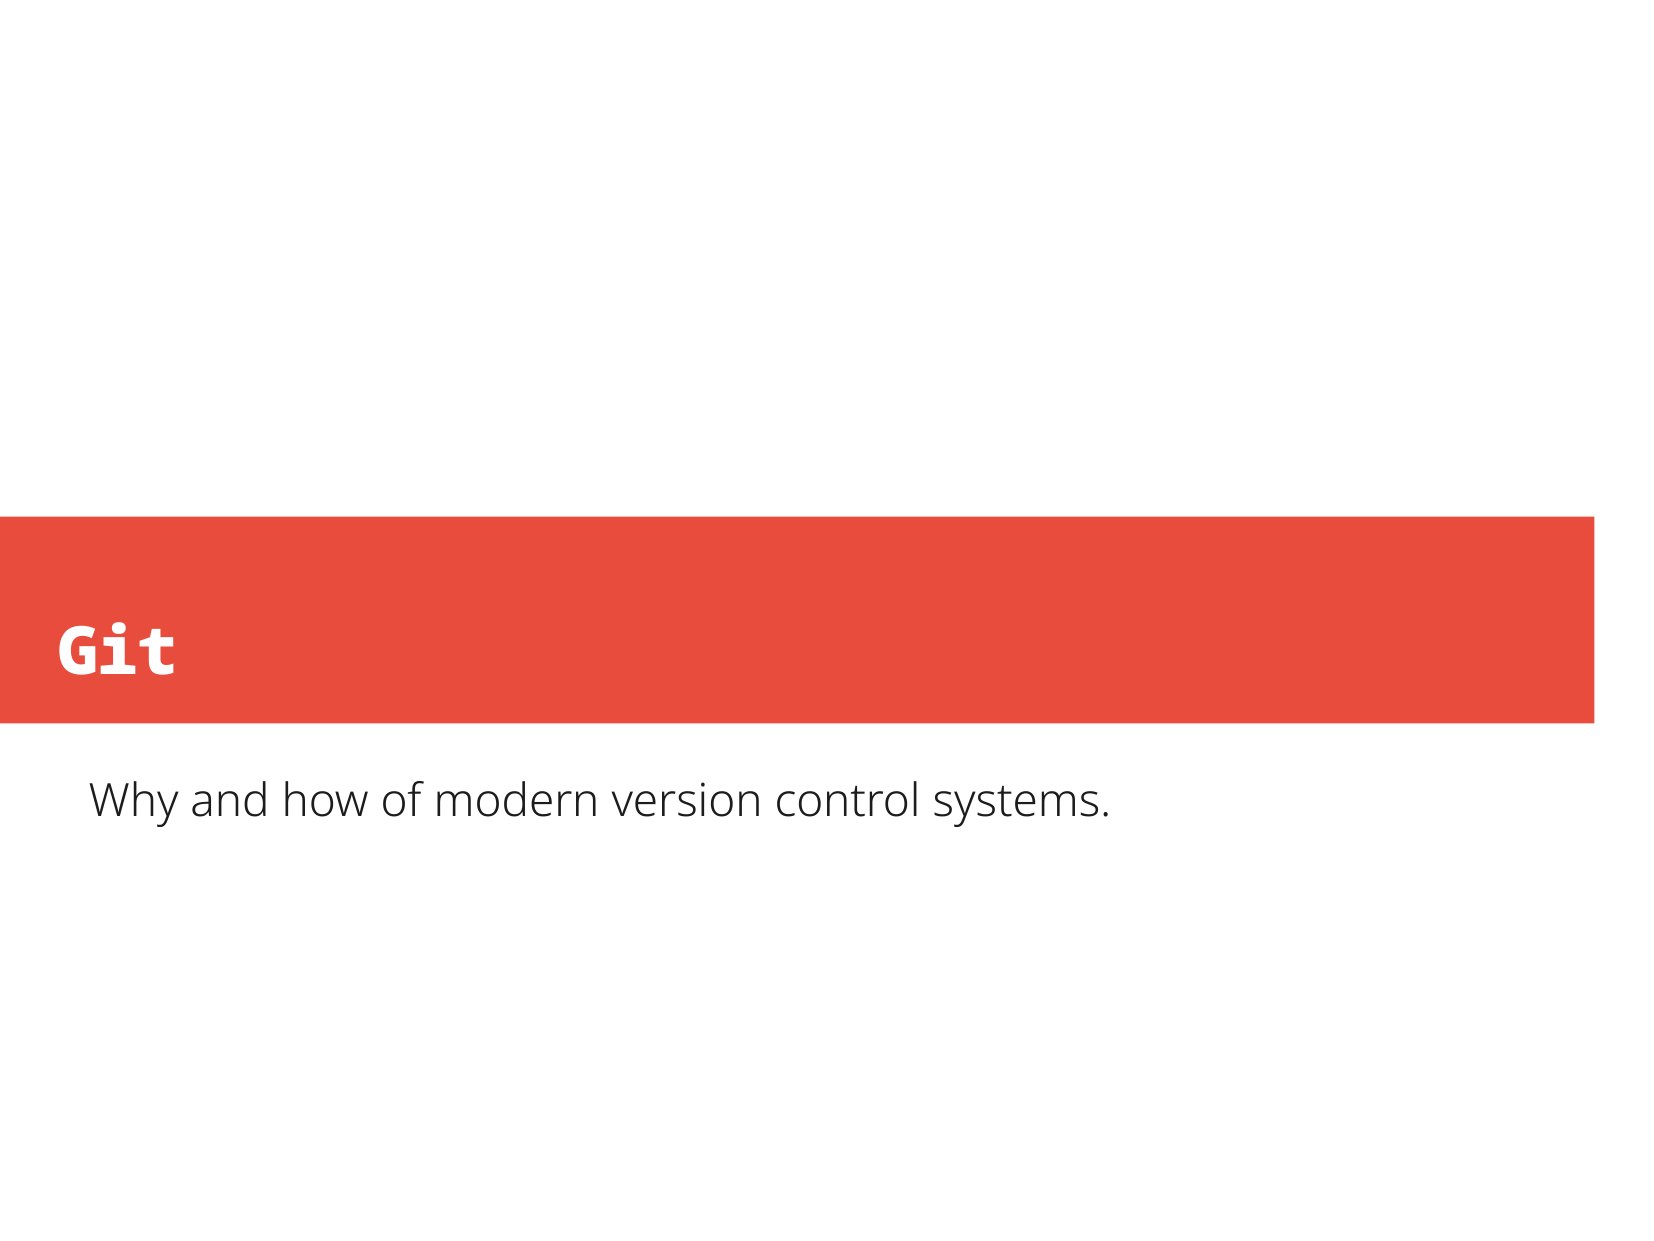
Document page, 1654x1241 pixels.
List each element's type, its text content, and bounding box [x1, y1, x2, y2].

subtitle Why and how of modern version control systems. [88, 767, 1595, 1182]
title Git [59, 546, 1595, 694]
